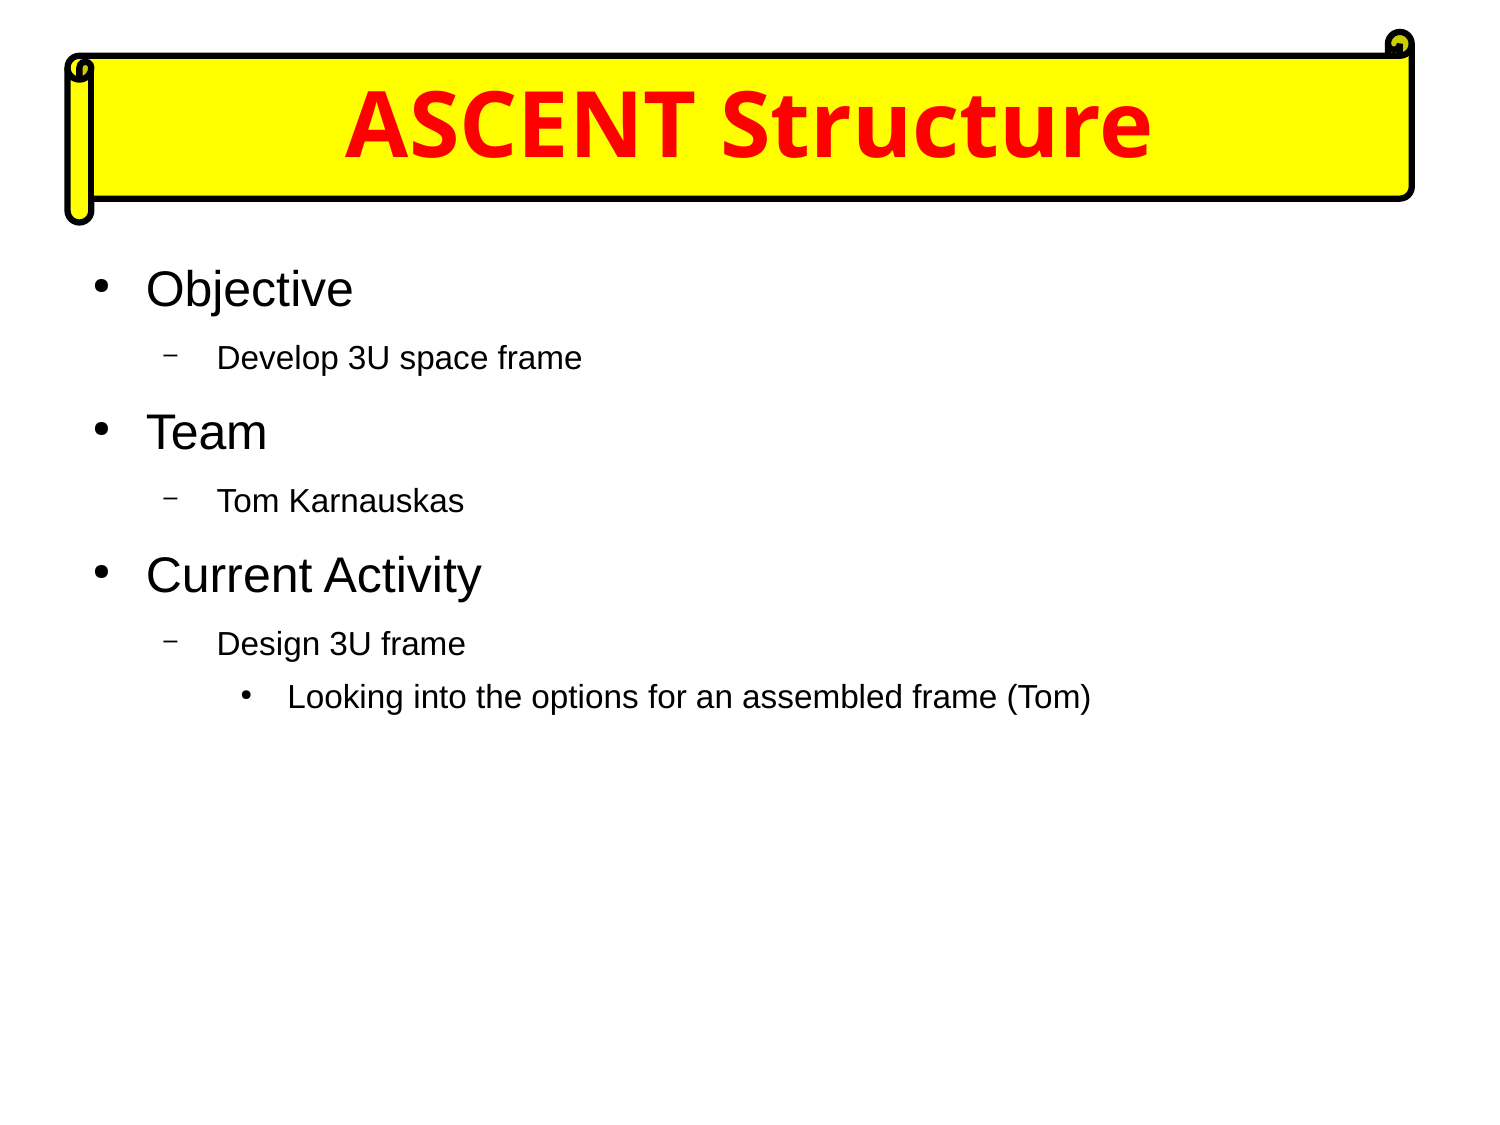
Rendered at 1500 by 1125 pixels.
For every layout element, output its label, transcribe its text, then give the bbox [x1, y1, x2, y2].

text_box [72, 31, 1412, 58]
text_box ASCENT Structure [0, 58, 1500, 184]
list Objective Develop 3U space frame Team Tom Karnauskas Current Activity Design 3U frame Looking into the options for an assembled frame (Tom) [75, 263, 1425, 916]
text_box [67, 184, 1412, 223]
